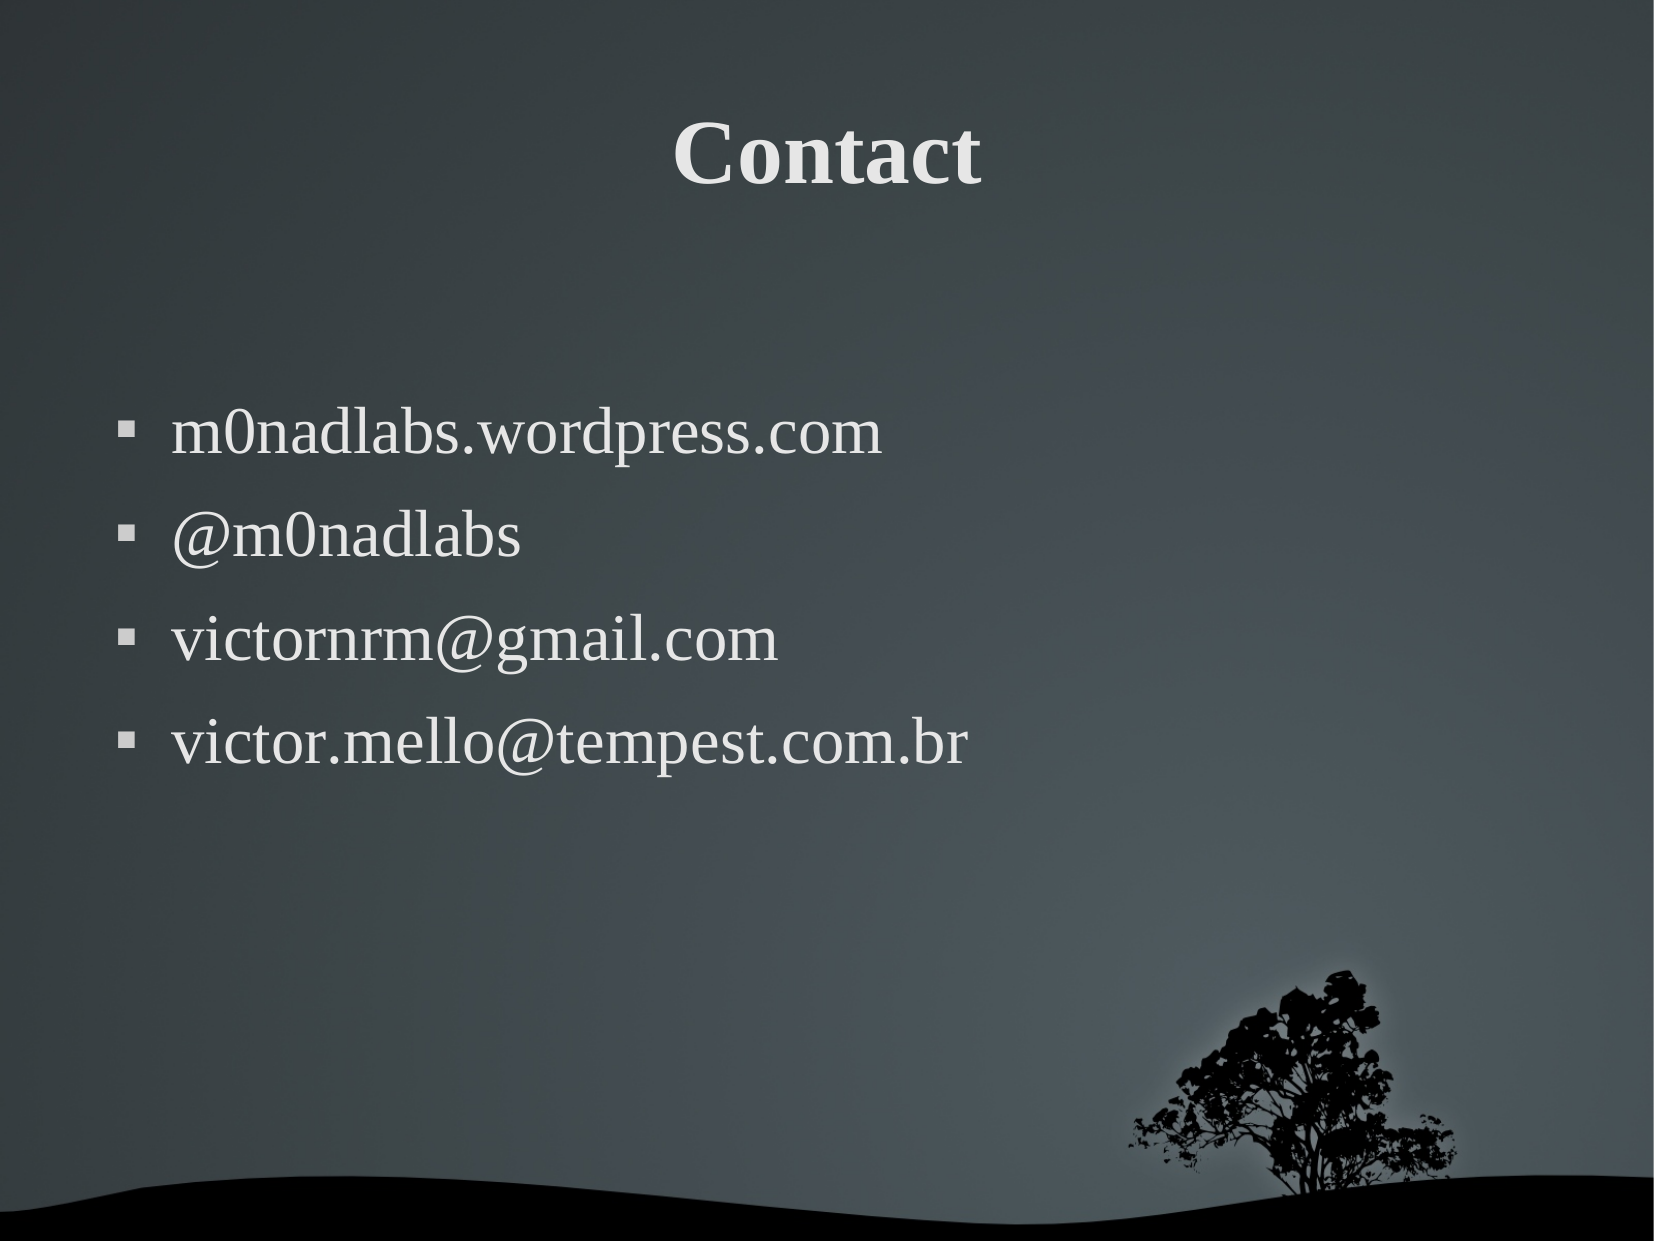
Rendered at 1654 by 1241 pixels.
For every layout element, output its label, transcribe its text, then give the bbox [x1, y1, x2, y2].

picture [0, 0, 1654, 1241]
list m0nadlabs.wordpress.com @m0nadlabs victornrm@gmail.com victor.mello@tempest.com.br [82, 290, 1571, 1109]
title Contact [82, 49, 1571, 257]
